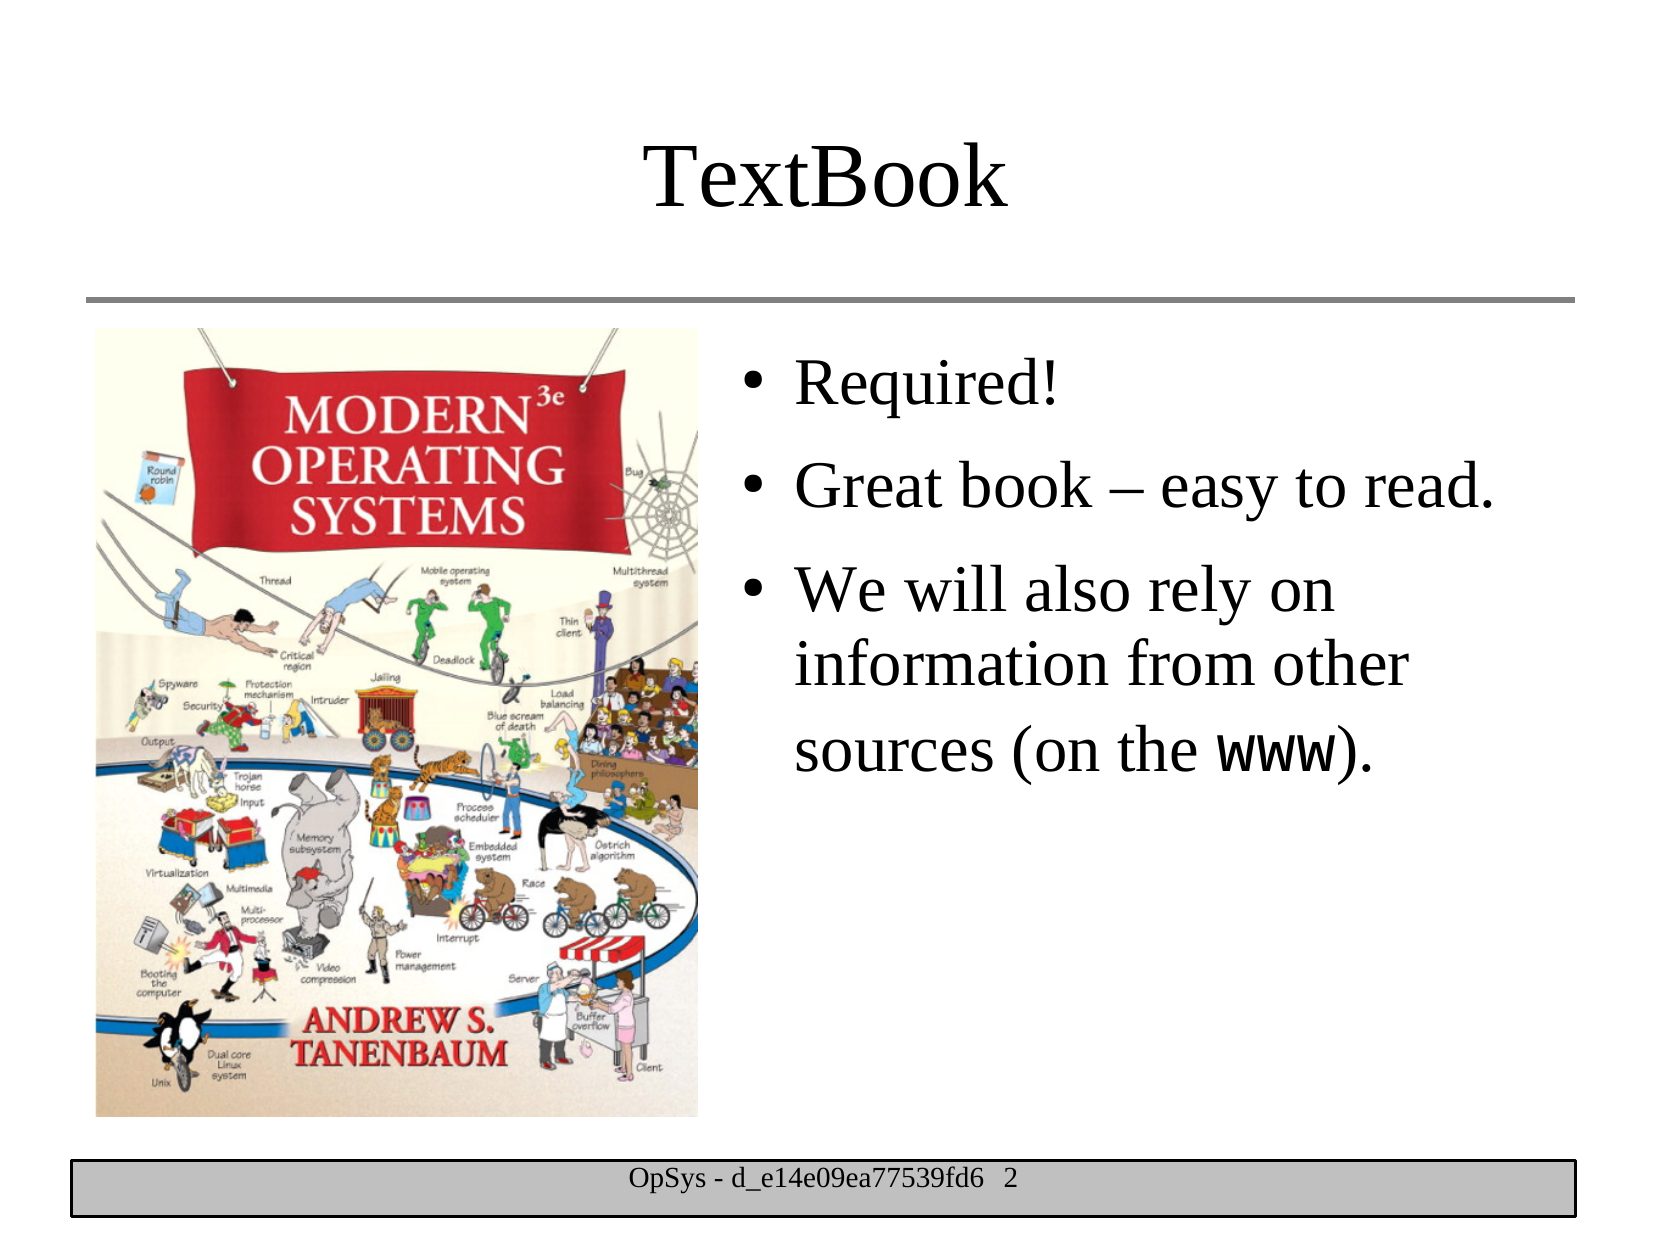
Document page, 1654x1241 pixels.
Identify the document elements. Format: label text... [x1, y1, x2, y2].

picture [95, 328, 698, 1117]
title TextBook [119, 72, 1532, 280]
list Required! Great book – easy to read. We will also rely on information from other sources (on the www). [723, 344, 1586, 1127]
